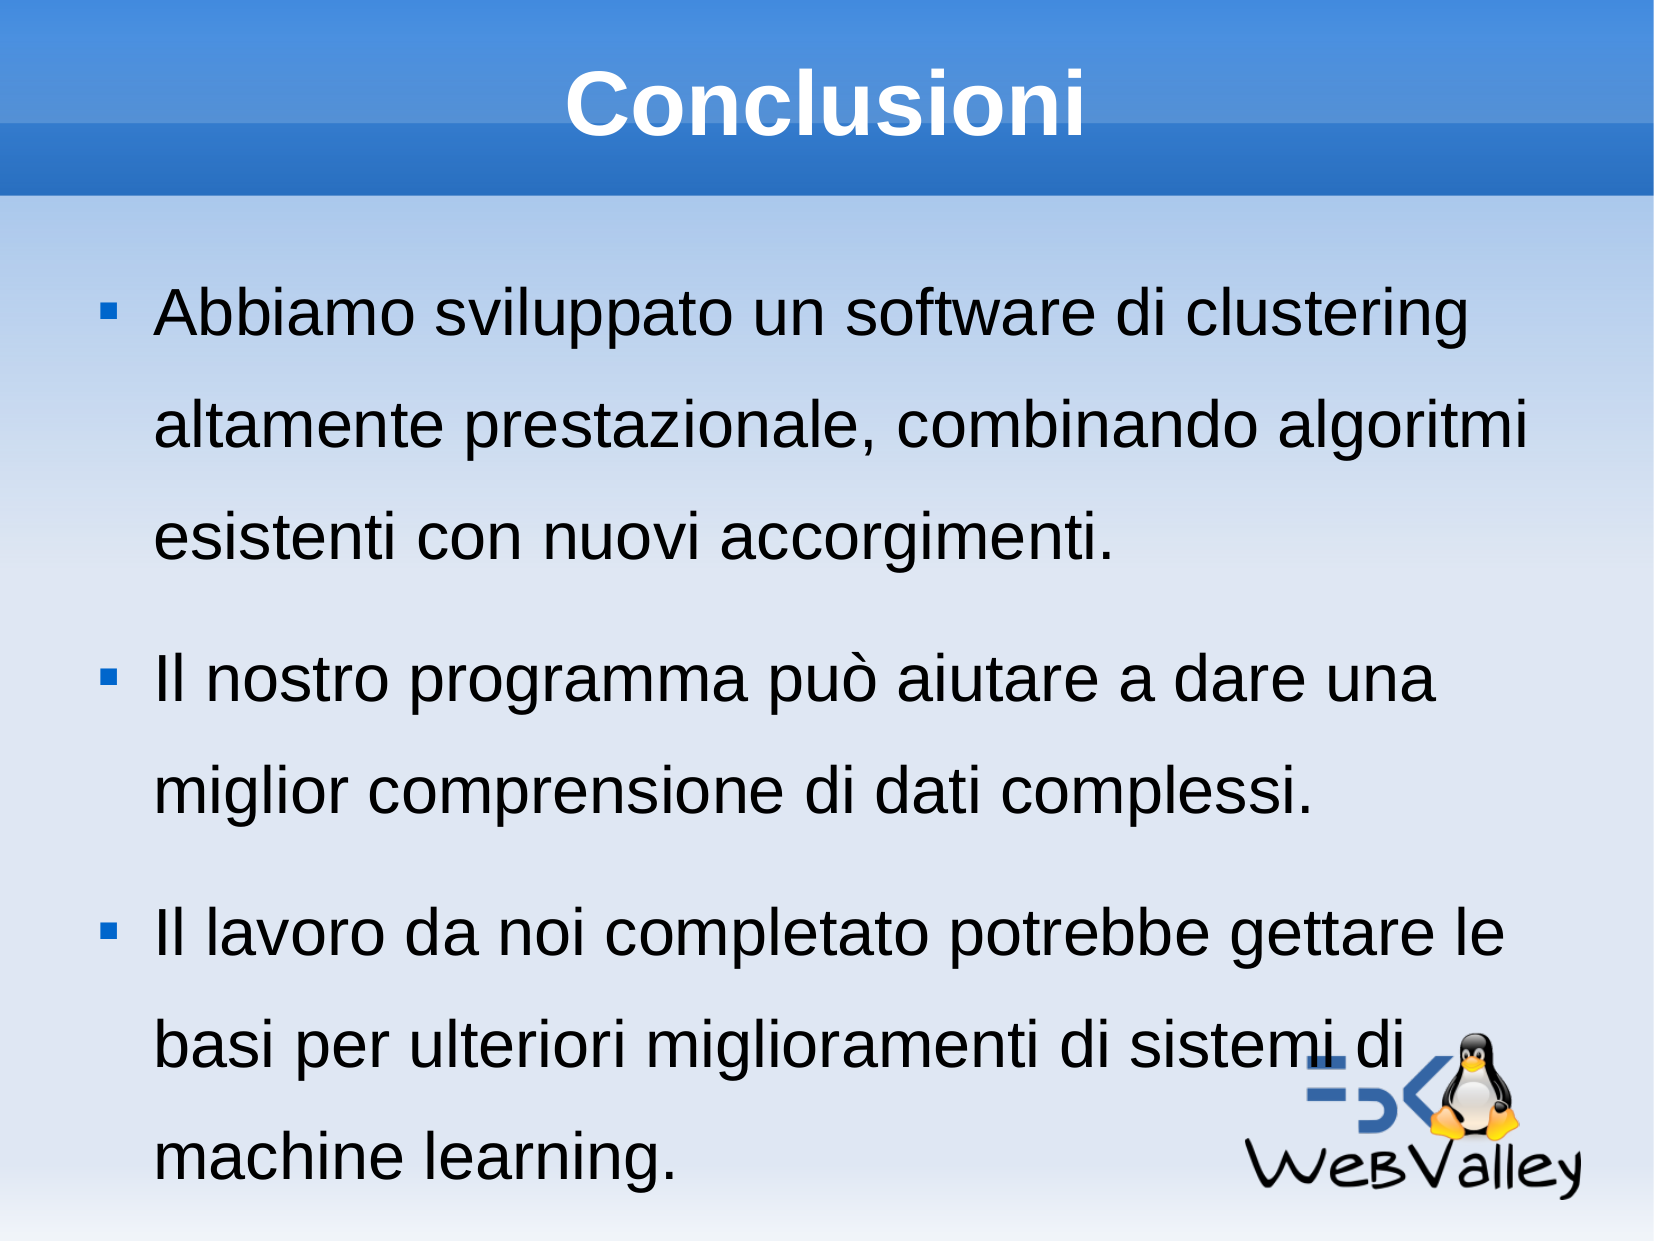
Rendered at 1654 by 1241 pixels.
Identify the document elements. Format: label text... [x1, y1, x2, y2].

list Abbiamo sviluppato un software di clustering altamente prestazionale, combinando algoritmi esistenti con nuovi accorgimenti. Il nostro programma può aiutare a dare una miglior comprensione di dati complessi. Il lavoro da noi completato potrebbe gettare le basi per ulteriori miglioramenti di sistemi di machine learning. [82, 237, 1571, 1157]
picture [0, 0, 1654, 1241]
title Conclusioni [82, 7, 1571, 200]
